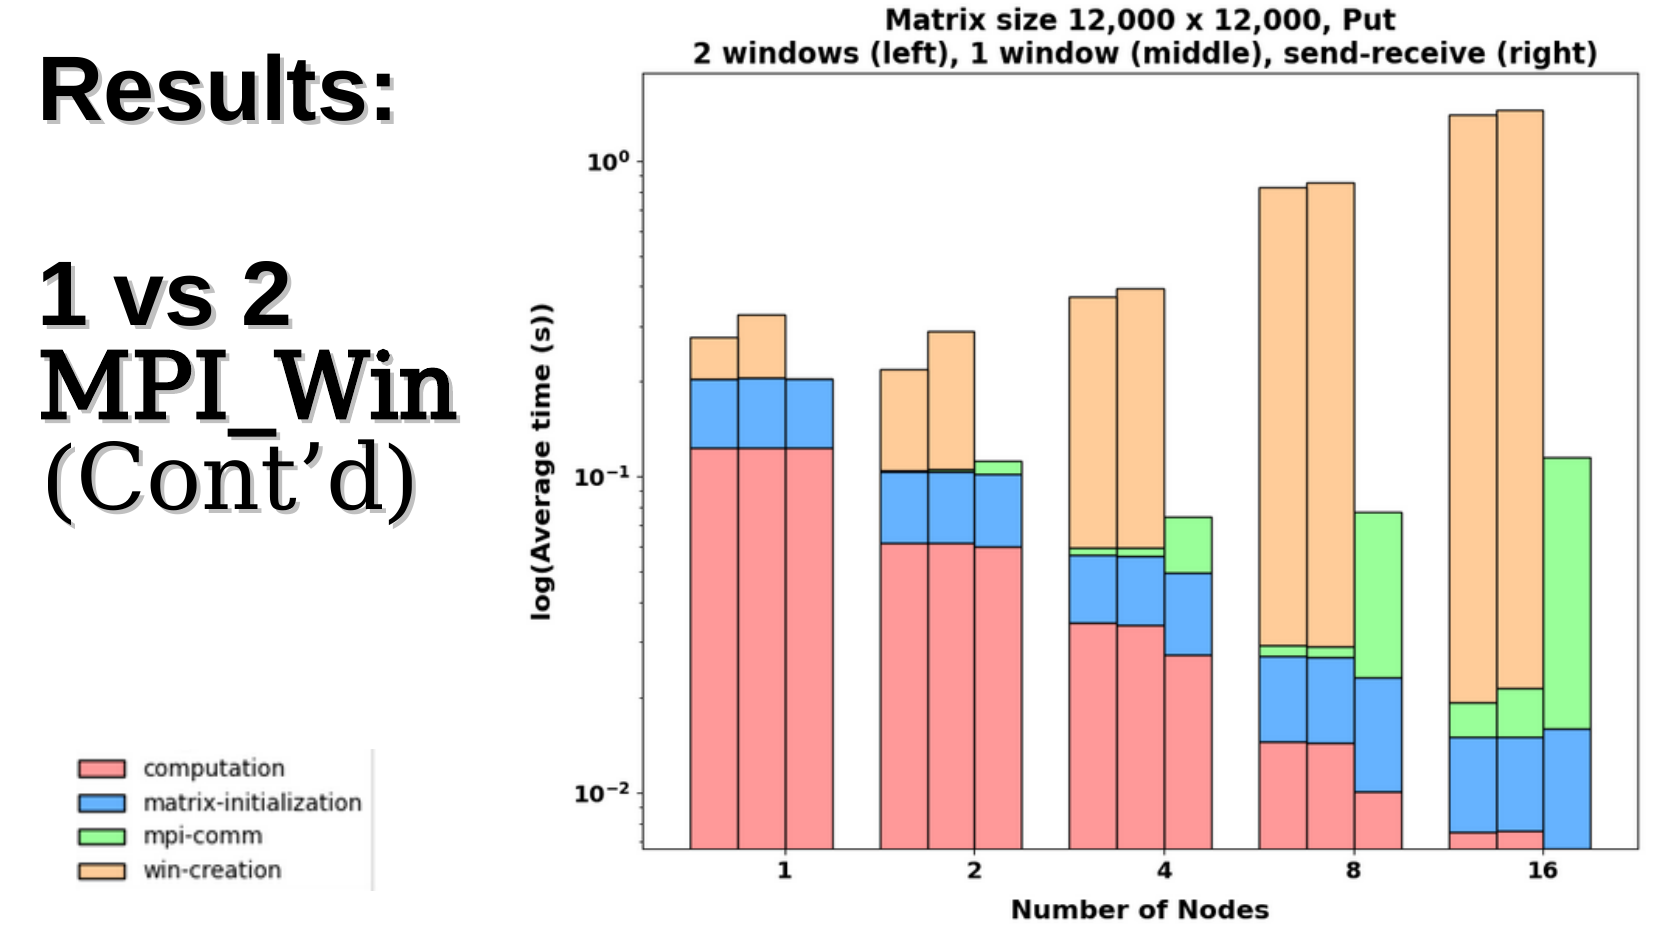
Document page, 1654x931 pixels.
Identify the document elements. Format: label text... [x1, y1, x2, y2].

title Results: 1 vs 2 MPI_Win (Cont’d) [37, 37, 525, 529]
picture [525, 0, 1654, 931]
picture [75, 749, 378, 891]
